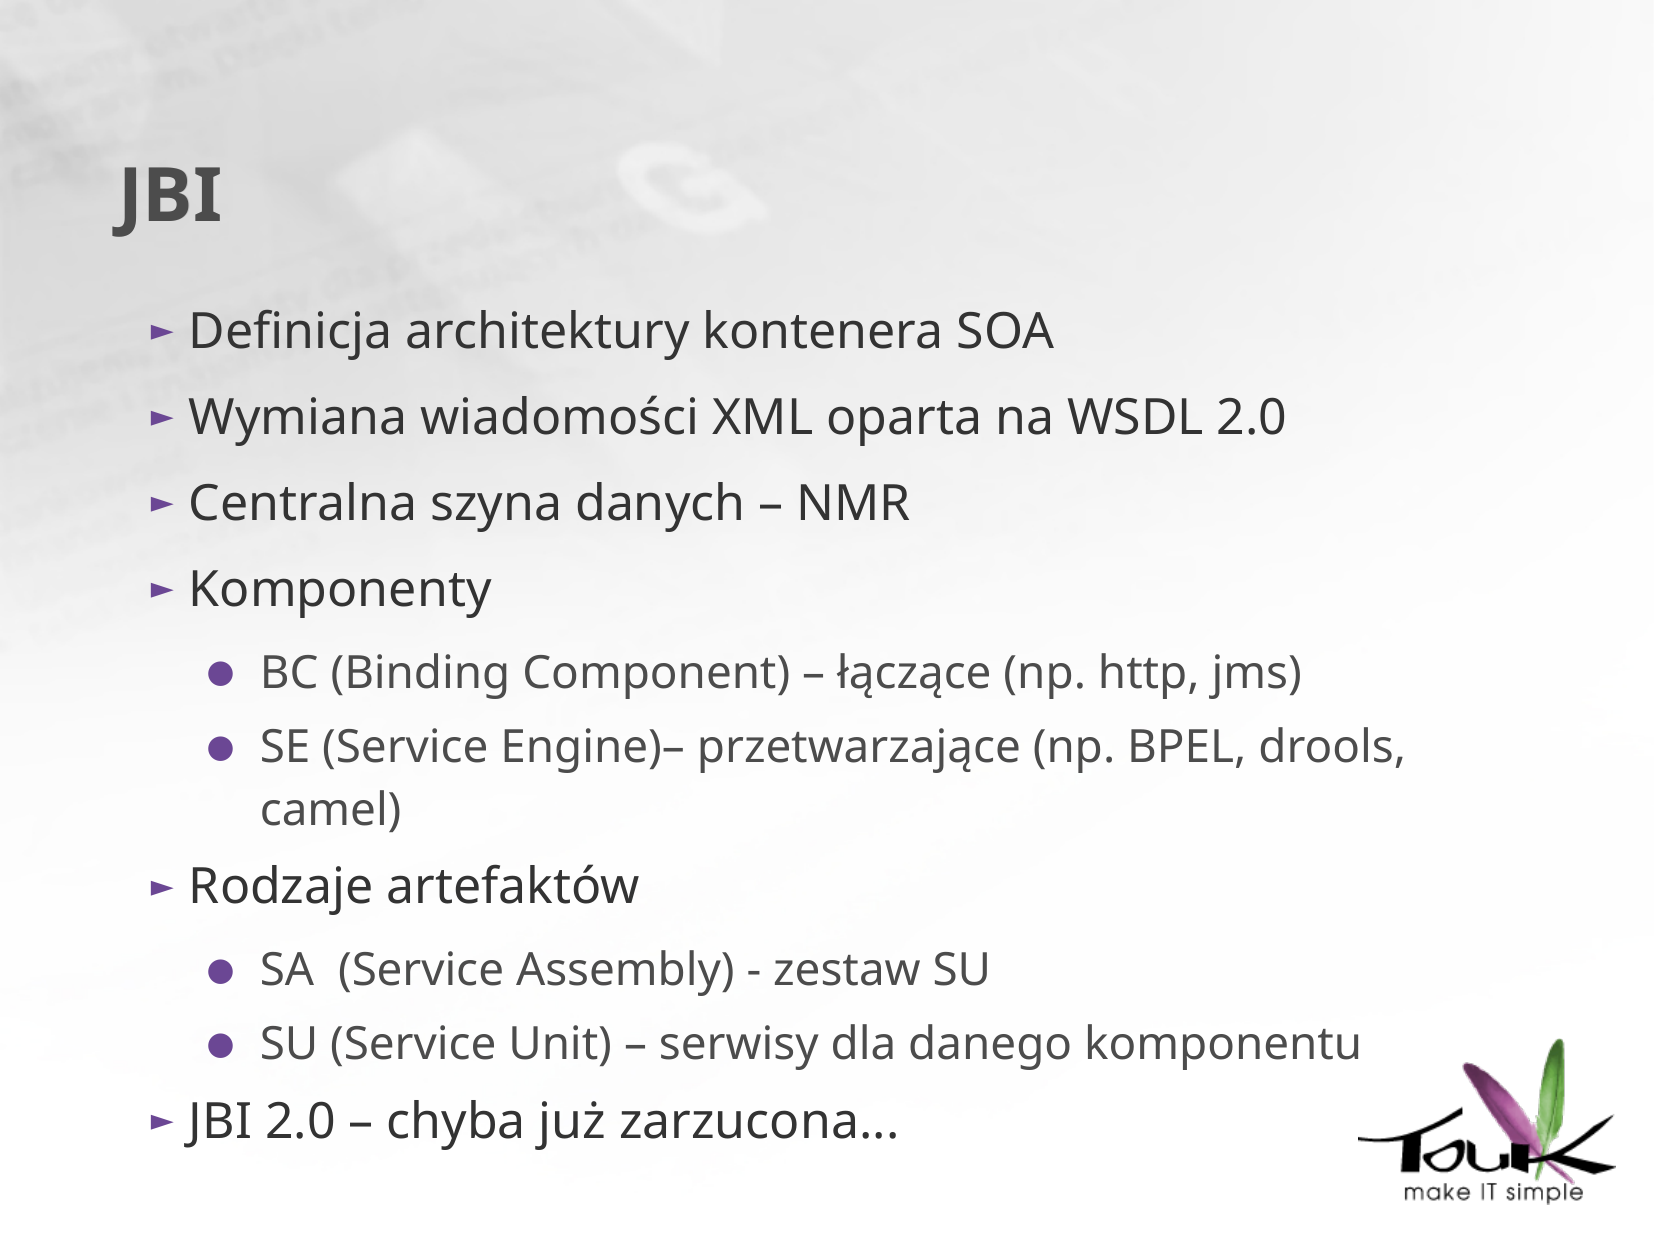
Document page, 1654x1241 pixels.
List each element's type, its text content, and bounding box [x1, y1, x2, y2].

picture [0, 0, 1654, 1241]
title JBI [118, 125, 1536, 259]
list Definicja architektury kontenera SOA Wymiana wiadomości XML oparta na WSDL 2.0 Centralna szyna danych – NMR Komponenty BC (Binding Component) – łączące (np. http, jms) SE (Service Engine)– przetwarzające (np. BPEL, drools, camel) Rodzaje artefaktów SA (Service Assembly) - zestaw SU SU (Service Unit) – serwisy dla danego komponentu JBI 2.0 – chyba już zarzucona... [118, 295, 1536, 1100]
